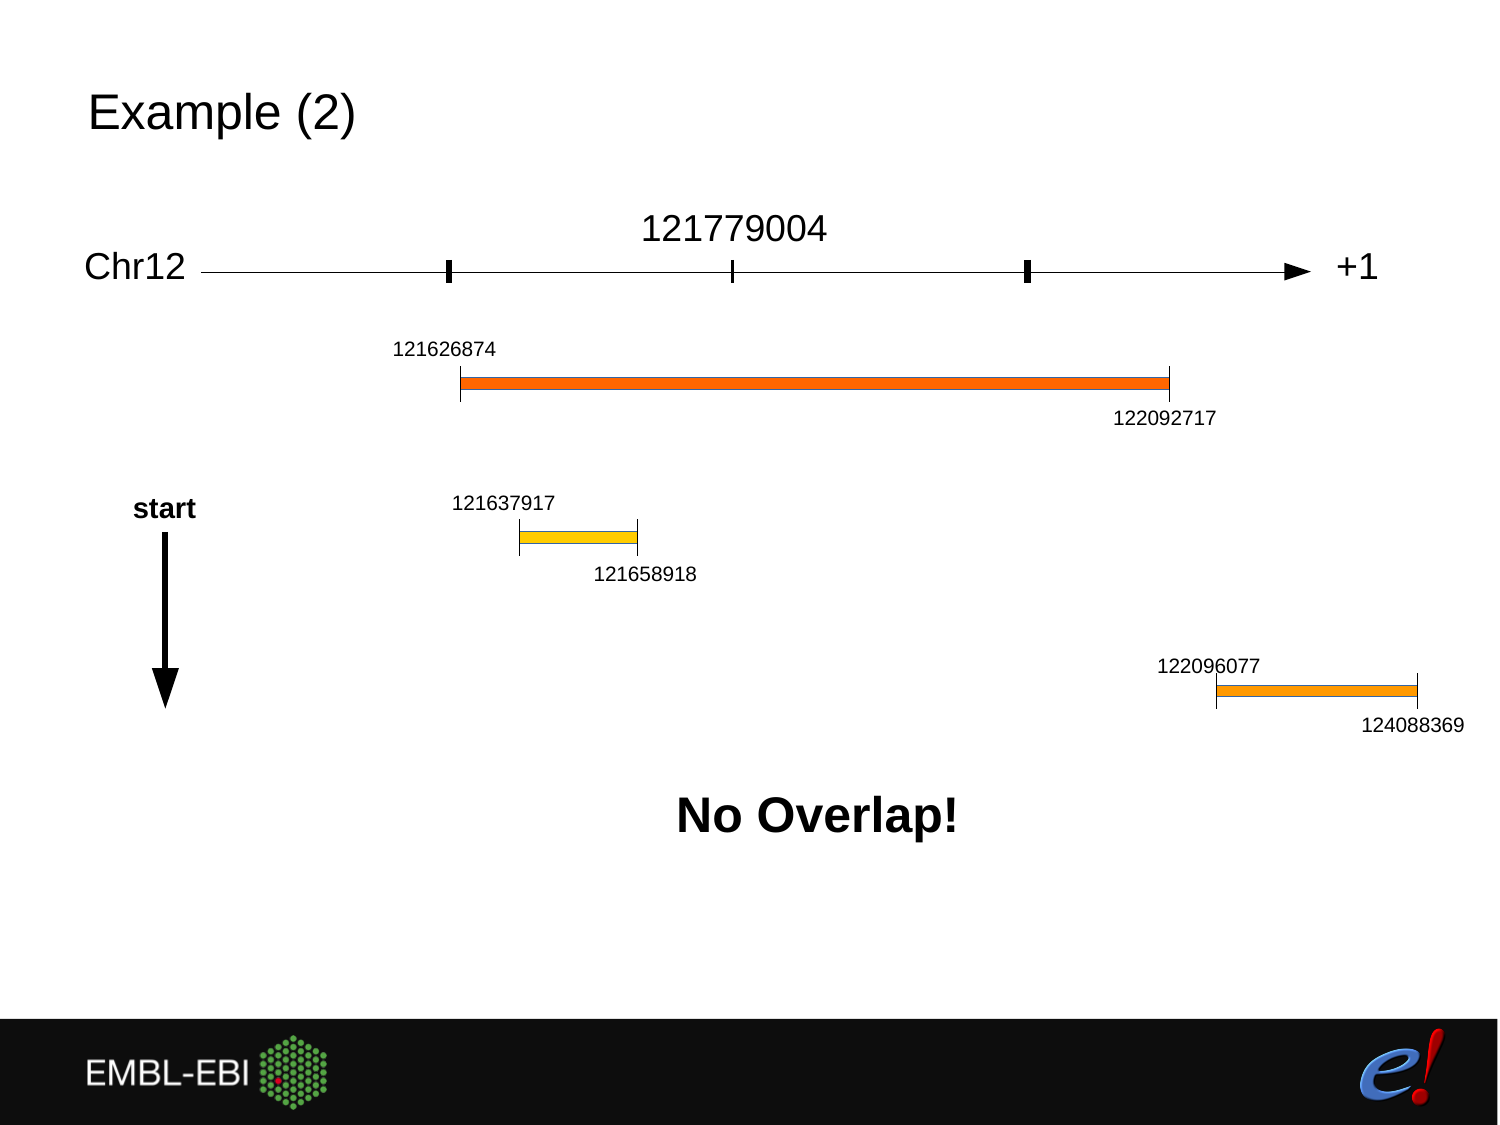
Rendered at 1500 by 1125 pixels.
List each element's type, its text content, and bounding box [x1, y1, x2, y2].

text_box 121779004 [625, 200, 843, 257]
text_box 121658918 [578, 555, 712, 594]
text_box No Overlap! [661, 779, 975, 851]
text_box +1 [1321, 238, 1394, 296]
text_box [520, 531, 637, 544]
text_box start [118, 484, 212, 532]
title Example (2) [87, 50, 1425, 175]
text_box [1217, 685, 1417, 697]
text_box [461, 377, 1169, 390]
picture [87, 1035, 327, 1110]
text_box 121637917 [437, 484, 571, 523]
text_box 122096077 [1142, 646, 1276, 686]
picture [1357, 1026, 1448, 1112]
text_box 124088369 [1346, 706, 1480, 745]
text_box Chr12 [69, 238, 201, 296]
text_box 122092717 [1098, 398, 1232, 438]
text_box 121626874 [377, 330, 512, 369]
